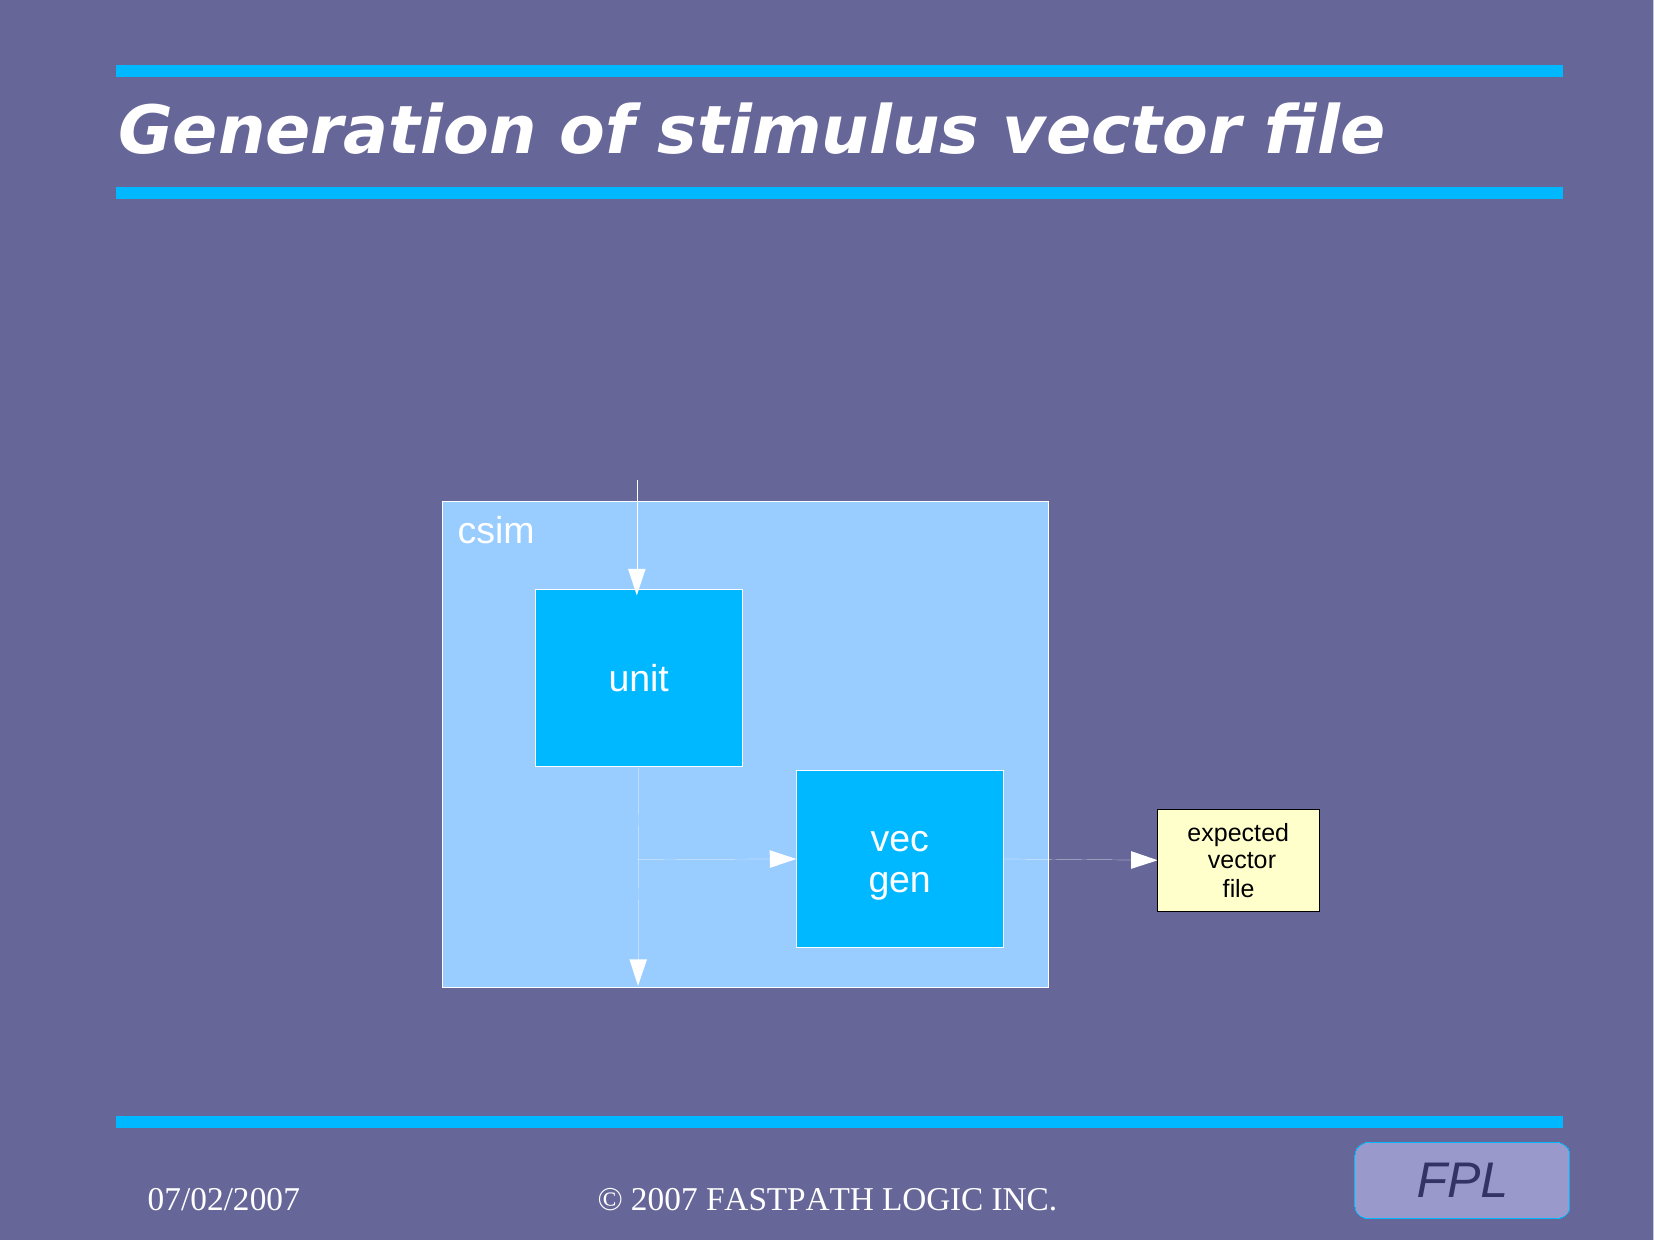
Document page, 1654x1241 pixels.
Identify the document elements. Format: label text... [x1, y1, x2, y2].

text_box unit [535, 589, 743, 767]
title Generation of stimulus vector file [118, 41, 1531, 219]
text_box vec gen [796, 770, 1004, 948]
text_box expected vector file [1157, 809, 1320, 912]
text_box csim [442, 501, 1049, 988]
